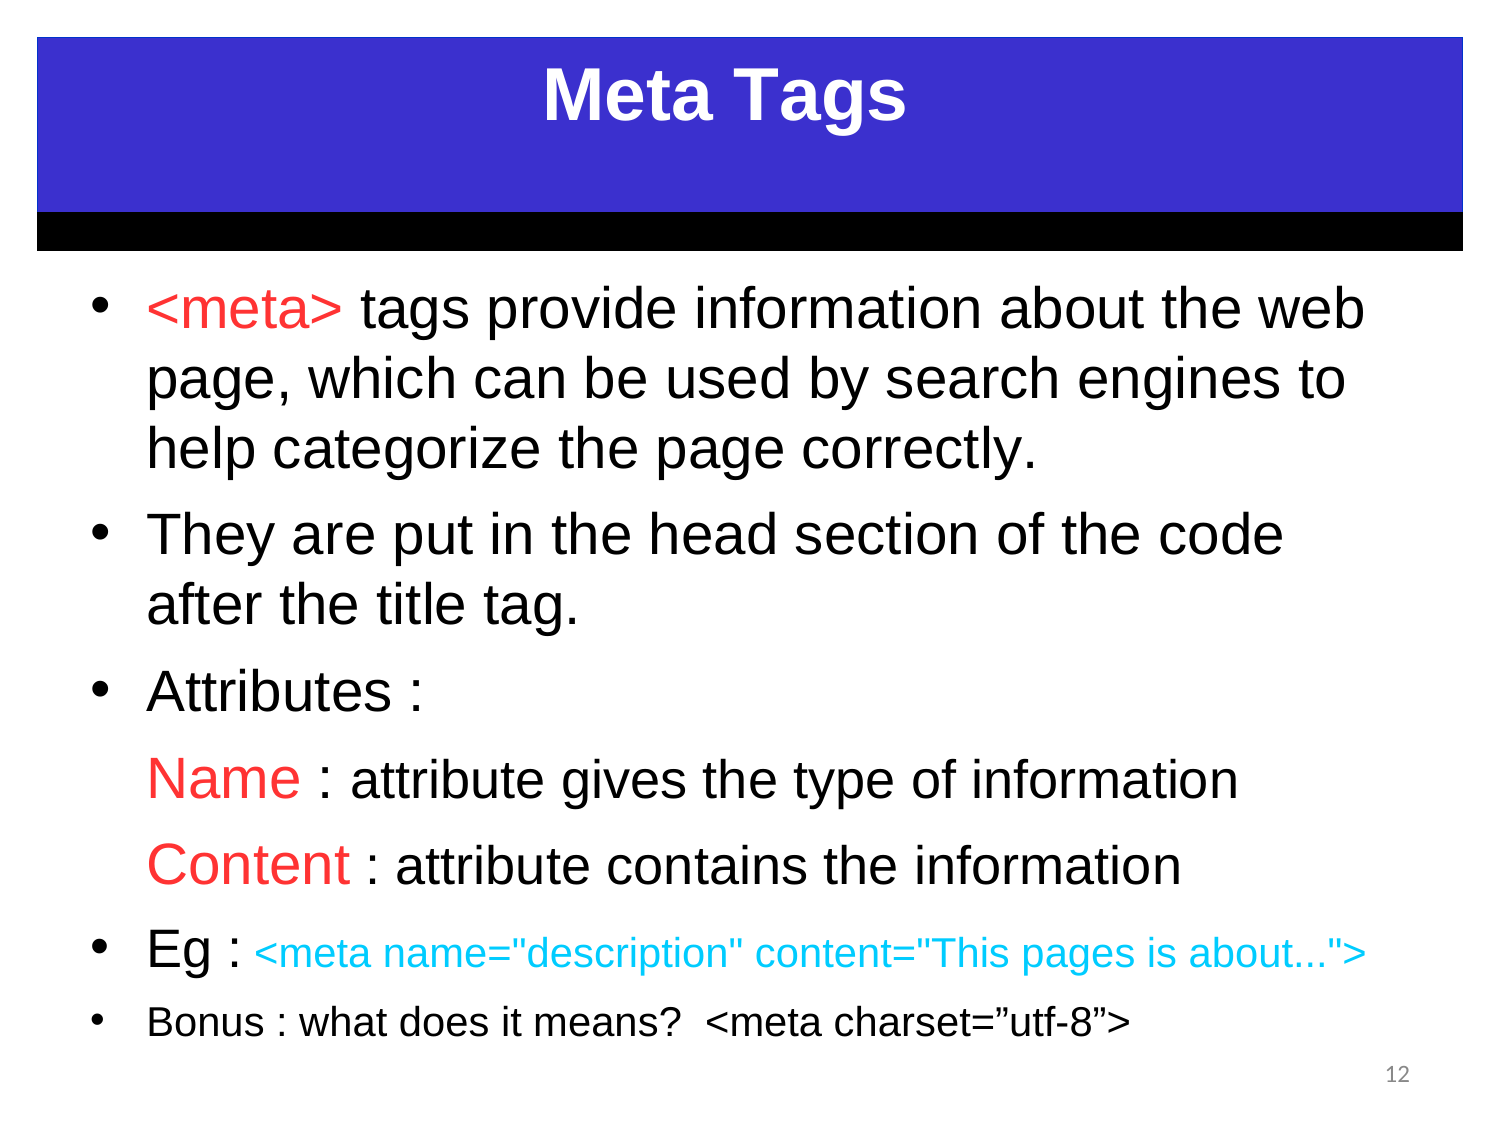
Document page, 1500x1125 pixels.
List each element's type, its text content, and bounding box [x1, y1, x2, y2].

text_box <number> [1074, 1042, 1426, 1103]
list Meta Tags [50, 37, 1450, 213]
list <meta> tags provide information about the web page, which can be used by search engines to help categorize the page correctly. They are put in the head section of the code after the title tag. Attributes : Name : attribute gives the type of information Content : attribute contains the information Eg : <meta name="description" content="This pages is about..."> Bonus : what does it means? <meta charset=”utf-8”> [75, 262, 1426, 1005]
